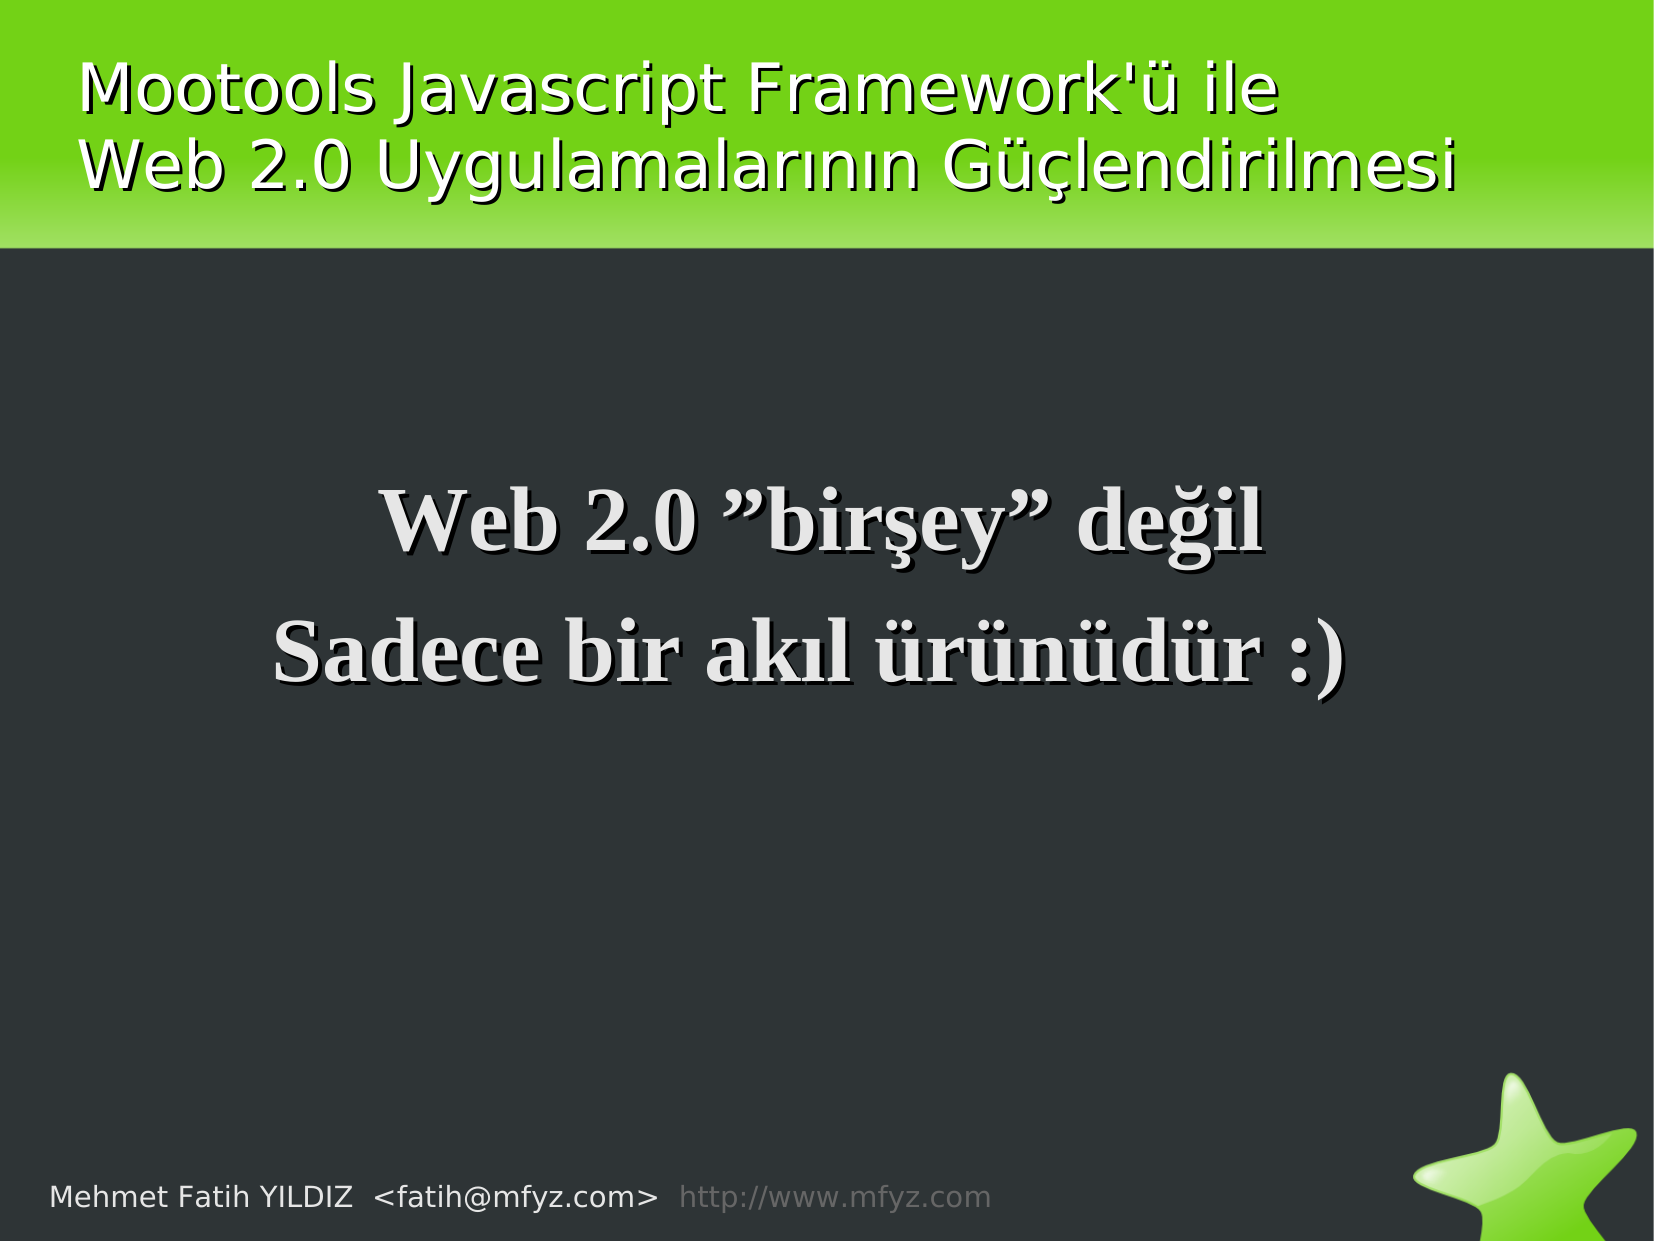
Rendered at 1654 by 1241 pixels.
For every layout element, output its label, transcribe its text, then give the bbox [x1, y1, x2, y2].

picture [0, 0, 1654, 1241]
text_box Mehmet Fatih YILDIZ <fatih@mfyz.com> http://www.mfyz.com [33, 1172, 1201, 1222]
list Web 2.0 ”birşey” değil Sadece bir akıl ürünüdür :) [86, 337, 1538, 1043]
title Mootools Javascript Framework'ü ile Web 2.0 Uygulamalarının Güçlendirilmesi [76, 23, 1565, 231]
